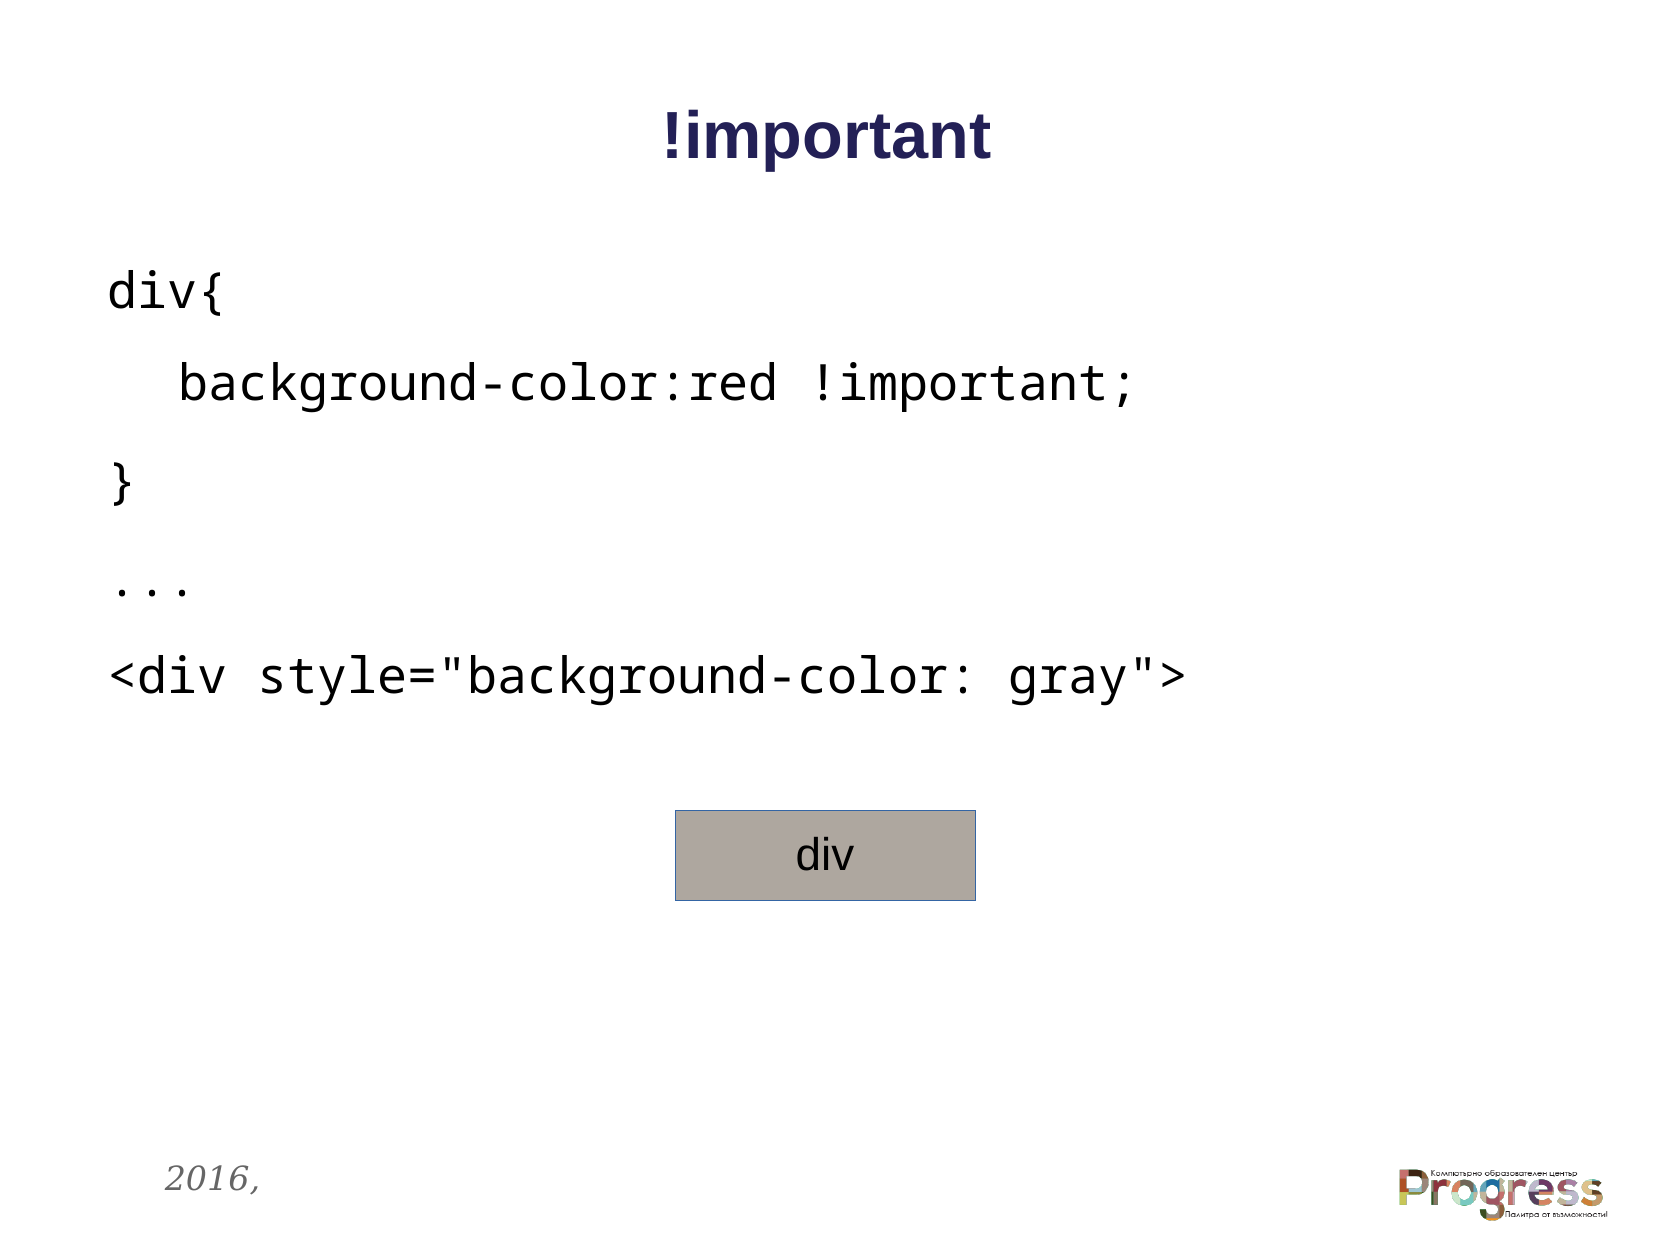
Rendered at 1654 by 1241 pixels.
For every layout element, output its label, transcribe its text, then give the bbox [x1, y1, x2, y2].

list div{ background-color:red !important; } ... <div style="background-color: gray"> [90, 255, 1531, 1036]
text_box div [675, 810, 976, 901]
text_box 2016, Ива Е. Попова [150, 1152, 586, 1201]
title !important [82, 55, 1571, 216]
picture [1399, 1168, 1613, 1221]
